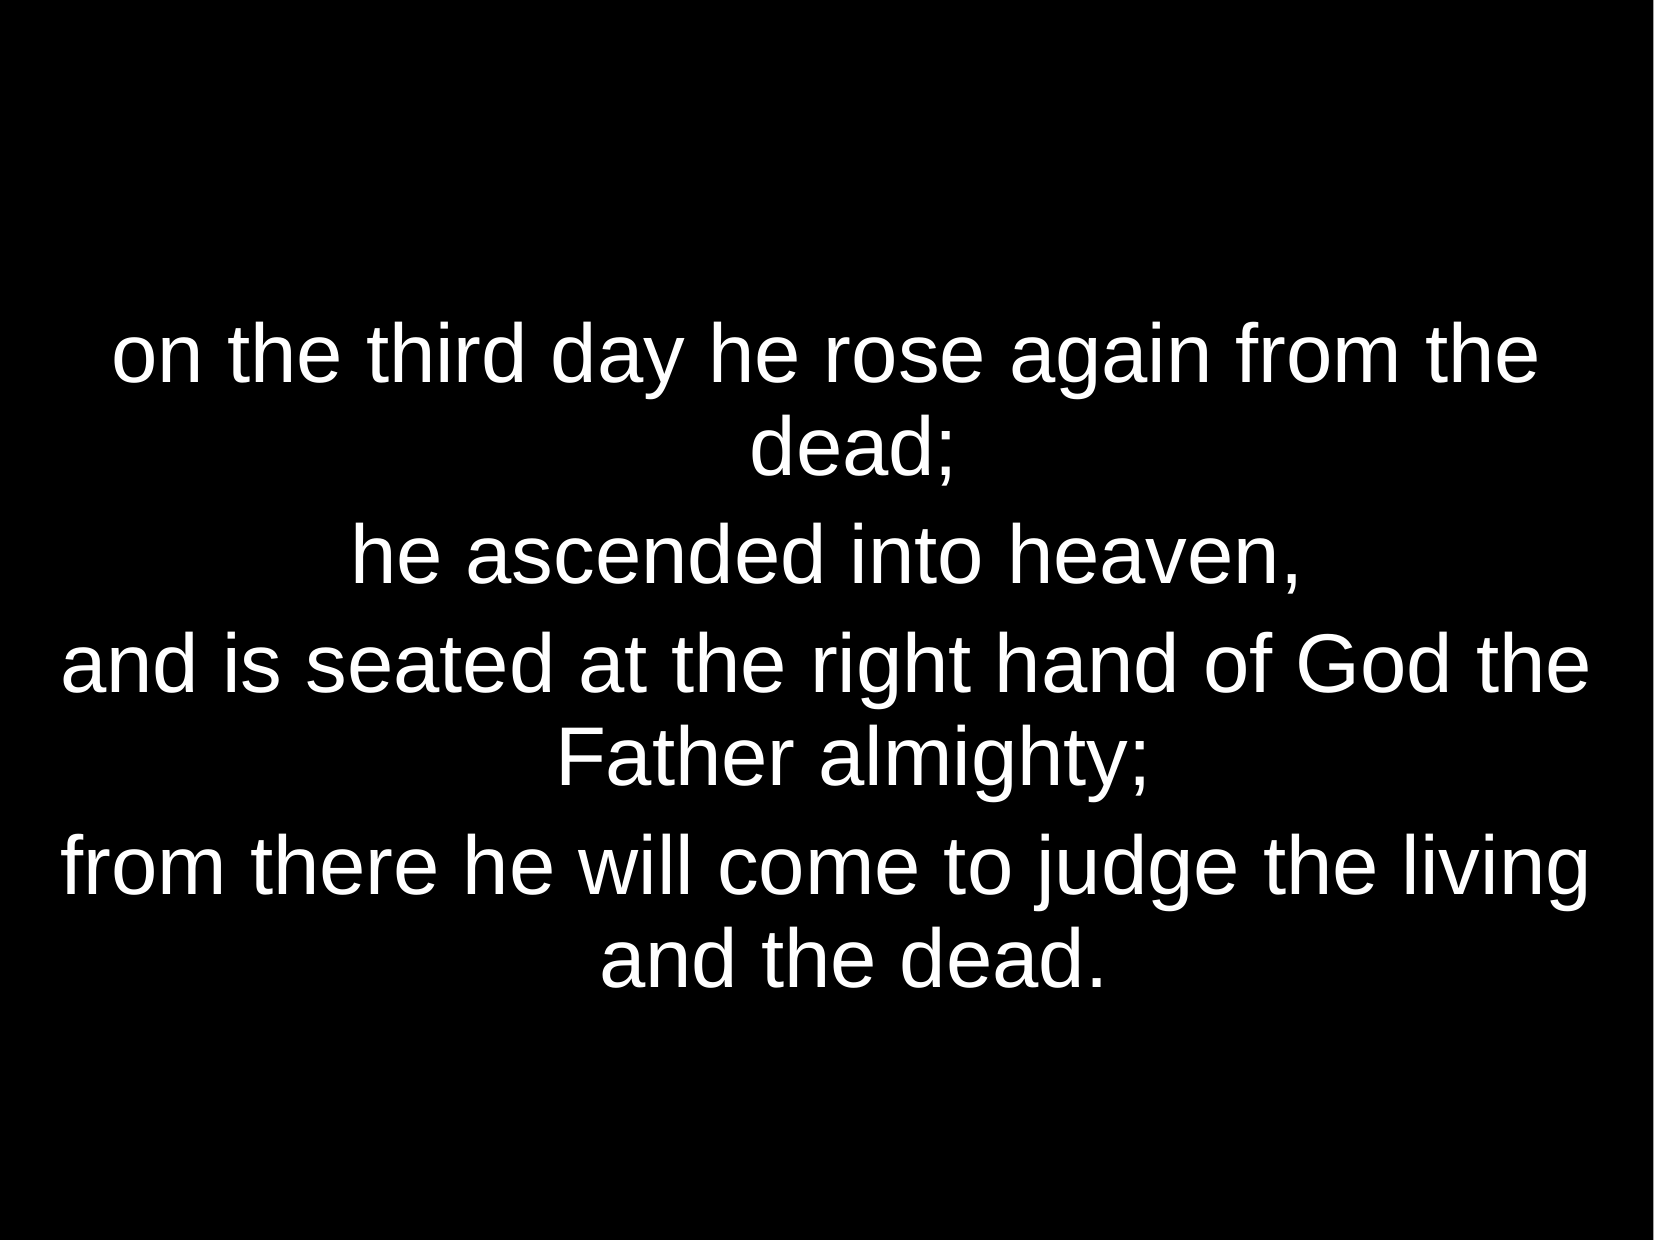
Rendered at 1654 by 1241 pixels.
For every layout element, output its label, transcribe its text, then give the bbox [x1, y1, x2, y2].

list on the third day he rose again from the dead; he ascended into heaven, and is seated at the right hand of God the Father almighty; from there he will come to judge the living and the dead. [0, 307, 1654, 1027]
